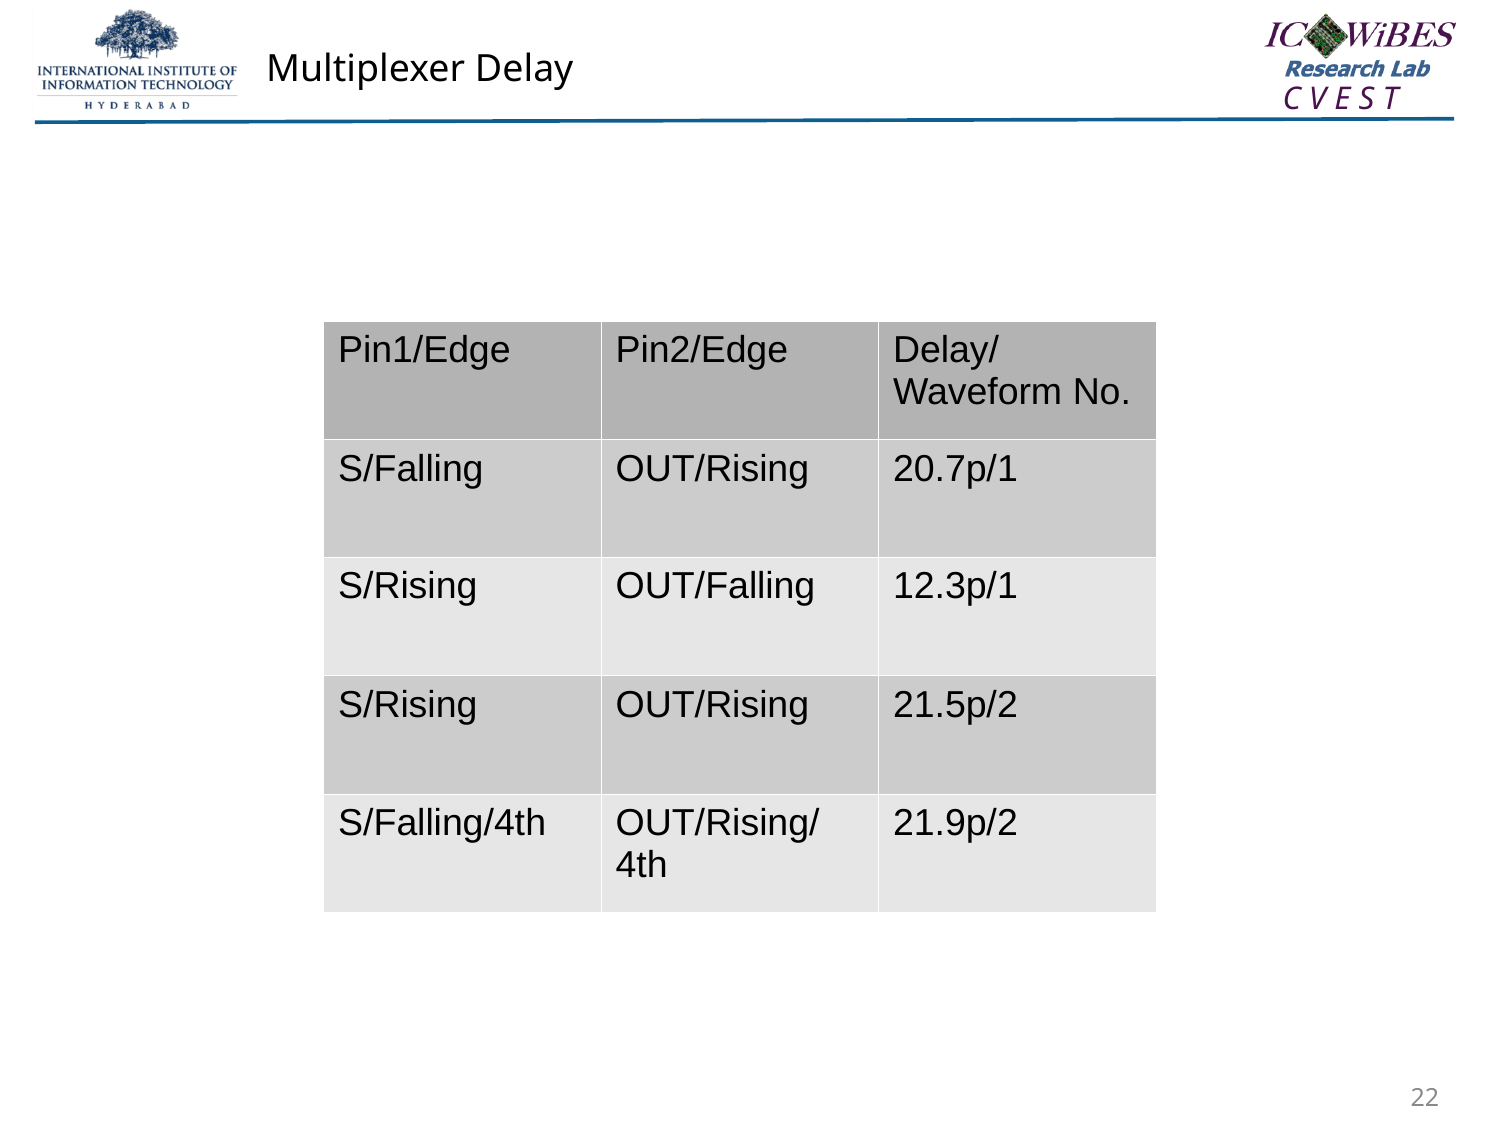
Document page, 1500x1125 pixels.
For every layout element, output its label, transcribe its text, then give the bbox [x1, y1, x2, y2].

table_cell OUT/Rising/4th [602, 795, 878, 912]
table_cell 21.5p/2 [879, 676, 1156, 794]
picture [31, 2, 247, 115]
table_cell 20.7p/1 [879, 440, 1156, 557]
table_cell OUT/Falling [602, 558, 878, 675]
table_header Pin2/Edge [602, 322, 878, 439]
slide_number <number> [1329, 1074, 1455, 1123]
table_cell S/Falling/4th [324, 795, 601, 912]
table_cell S/Rising [324, 676, 601, 794]
picture [1261, 12, 1458, 82]
table_header Delay/Waveform No. [879, 322, 1156, 439]
table_cell S/Falling [324, 440, 601, 557]
table_cell 21.9p/2 [879, 795, 1156, 912]
table_cell 12.3p/1 [879, 558, 1156, 675]
table_cell S/Rising [324, 558, 601, 675]
table_header Pin1/Edge [324, 322, 601, 439]
table_cell OUT/Rising [602, 676, 878, 794]
title Multiplexer Delay [251, 23, 1195, 110]
table_cell OUT/Rising [602, 440, 878, 557]
